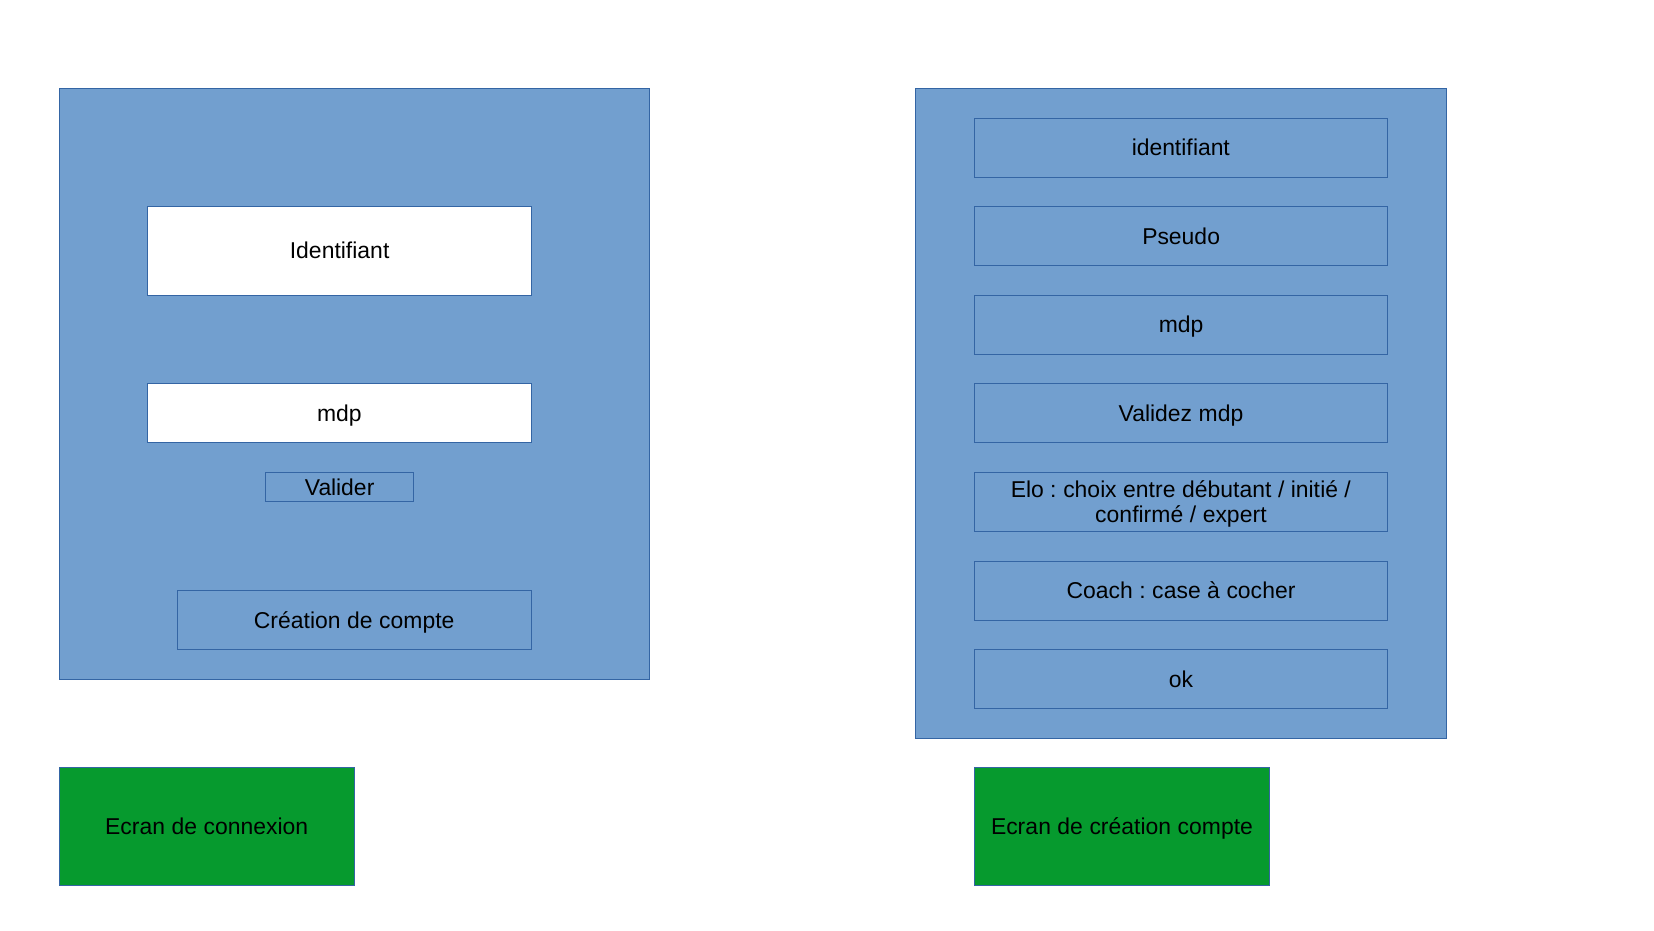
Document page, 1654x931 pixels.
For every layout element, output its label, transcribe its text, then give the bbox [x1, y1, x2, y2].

text_box Elo : choix entre débutant / initié / confirmé / expert [974, 472, 1388, 532]
text_box [59, 88, 650, 680]
text_box ok [974, 649, 1388, 709]
text_box identifiant [974, 118, 1388, 178]
text_box Ecran de connexion [59, 767, 355, 886]
text_box Validez mdp [974, 383, 1388, 443]
text_box Valider [265, 472, 414, 502]
text_box mdp [974, 295, 1388, 355]
text_box Identifiant [147, 206, 532, 296]
text_box Ecran de création compte [974, 767, 1270, 886]
text_box Pseudo [974, 206, 1388, 266]
text_box [915, 88, 1447, 739]
text_box Coach : case à cocher [974, 561, 1388, 621]
text_box mdp [147, 383, 532, 443]
text_box Création de compte [177, 590, 532, 650]
